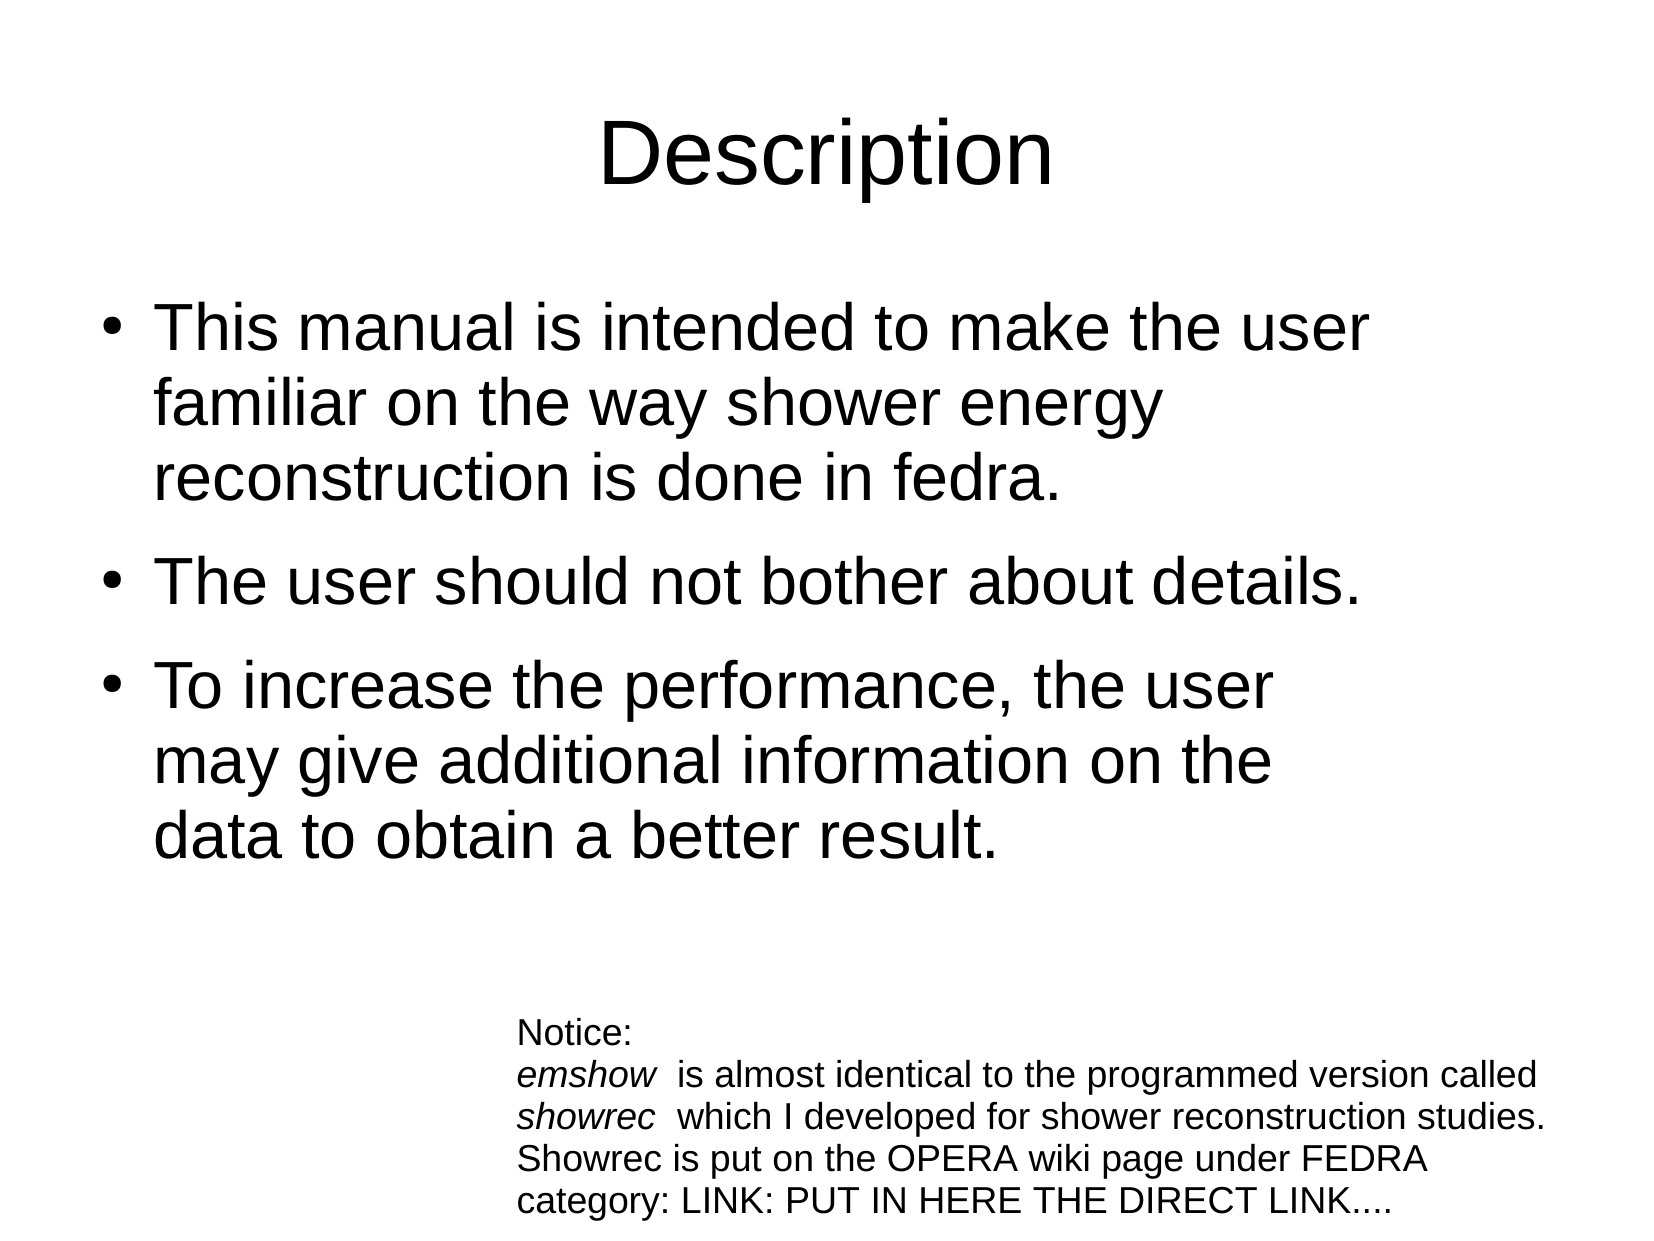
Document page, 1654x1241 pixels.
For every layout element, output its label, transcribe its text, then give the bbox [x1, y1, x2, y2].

text_box Notice: emshow is almost identical to the programmed version called showrec which I developed for shower reconstruction studies. Showrec is put on the OPERA wiki page under FEDRA category: LINK: PUT IN HERE THE DIRECT LINK.... [501, 1003, 1595, 1229]
title Description [82, 49, 1571, 257]
list This manual is intended to make the user familiar on the way shower energy reconstruction is done in fedra. The user should not bother about details. To increase the performance, the user may give additional information on the data to obtain a better result. [82, 290, 1418, 1094]
